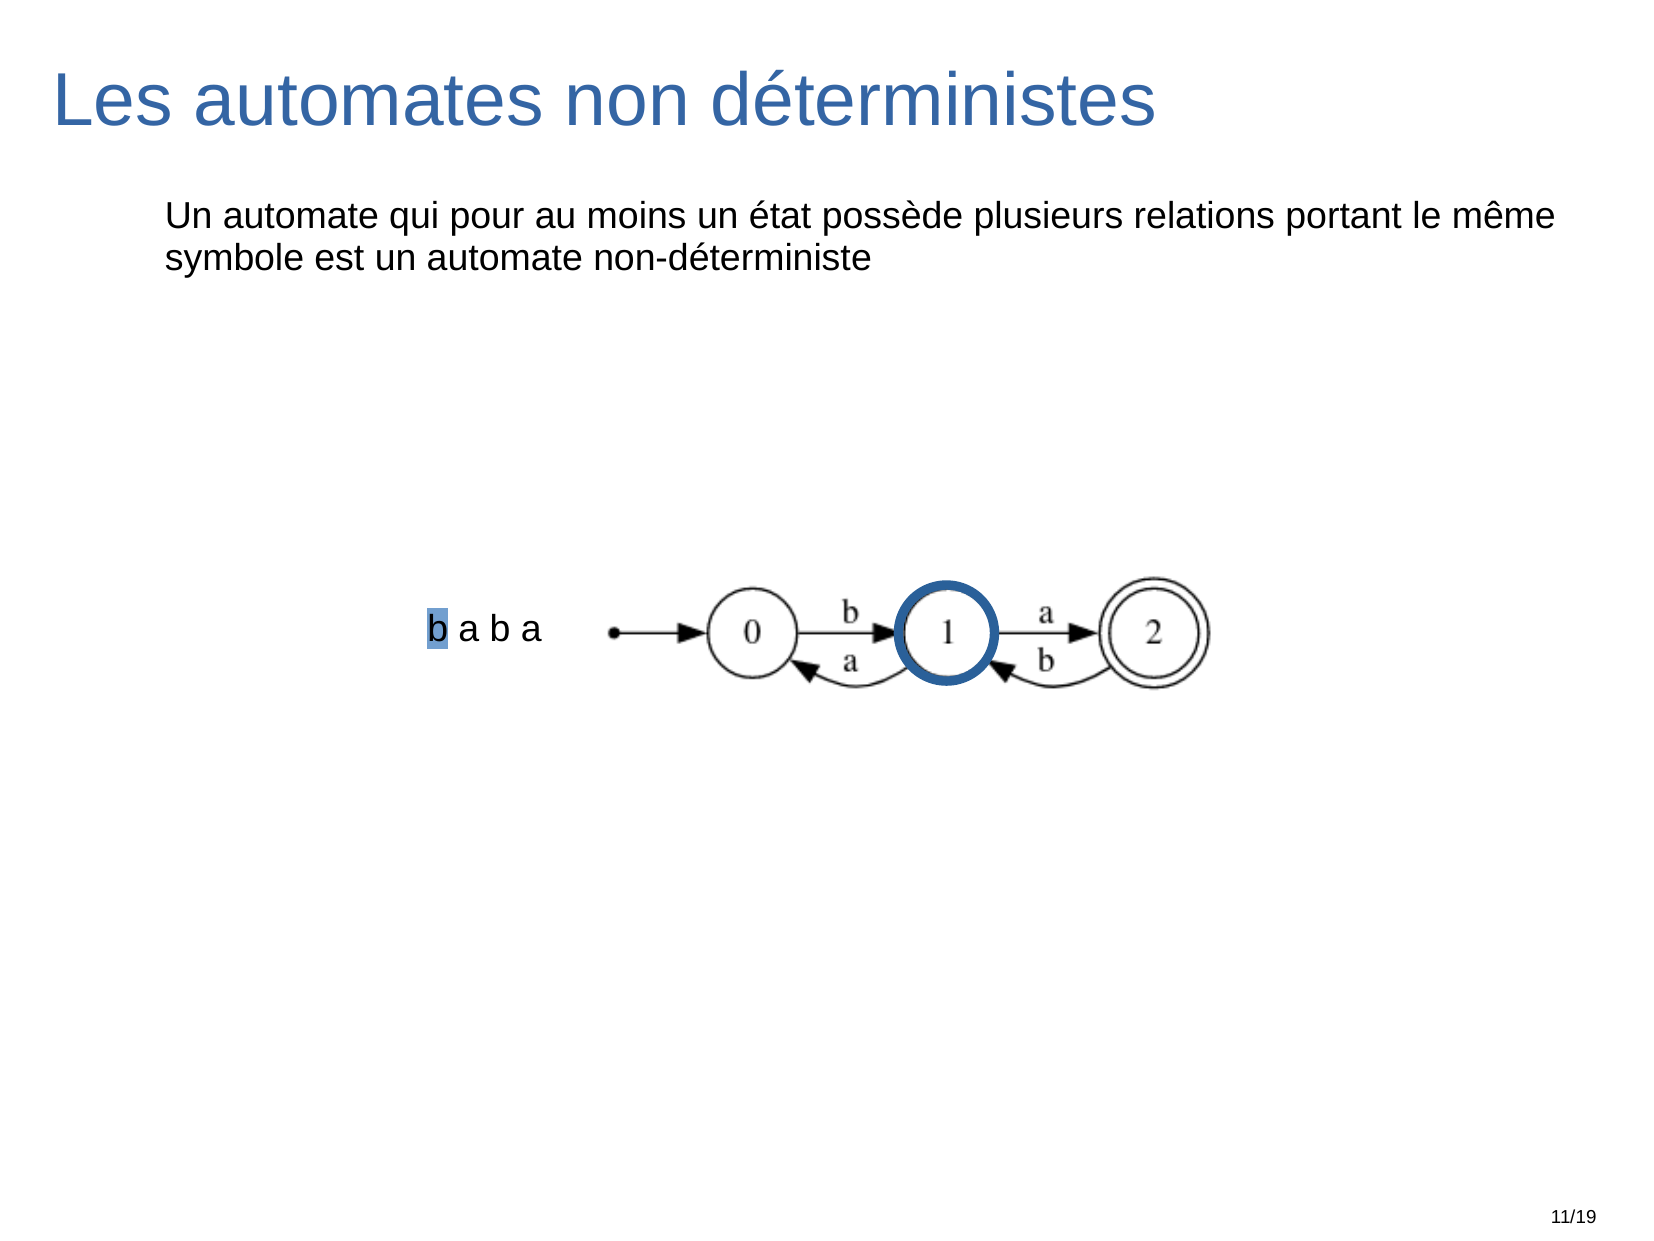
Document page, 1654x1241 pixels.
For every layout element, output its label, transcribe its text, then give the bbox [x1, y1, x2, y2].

text_box Un automate qui pour au moins un état possède plusieurs relations portant le même symbole est un automate non-déterministe [150, 187, 1613, 287]
text_box Les automates non déterministes [37, 50, 1238, 151]
text_box 11/19 [1536, 1198, 1613, 1235]
picture [562, 512, 1248, 751]
text_box b a b a [412, 600, 557, 657]
